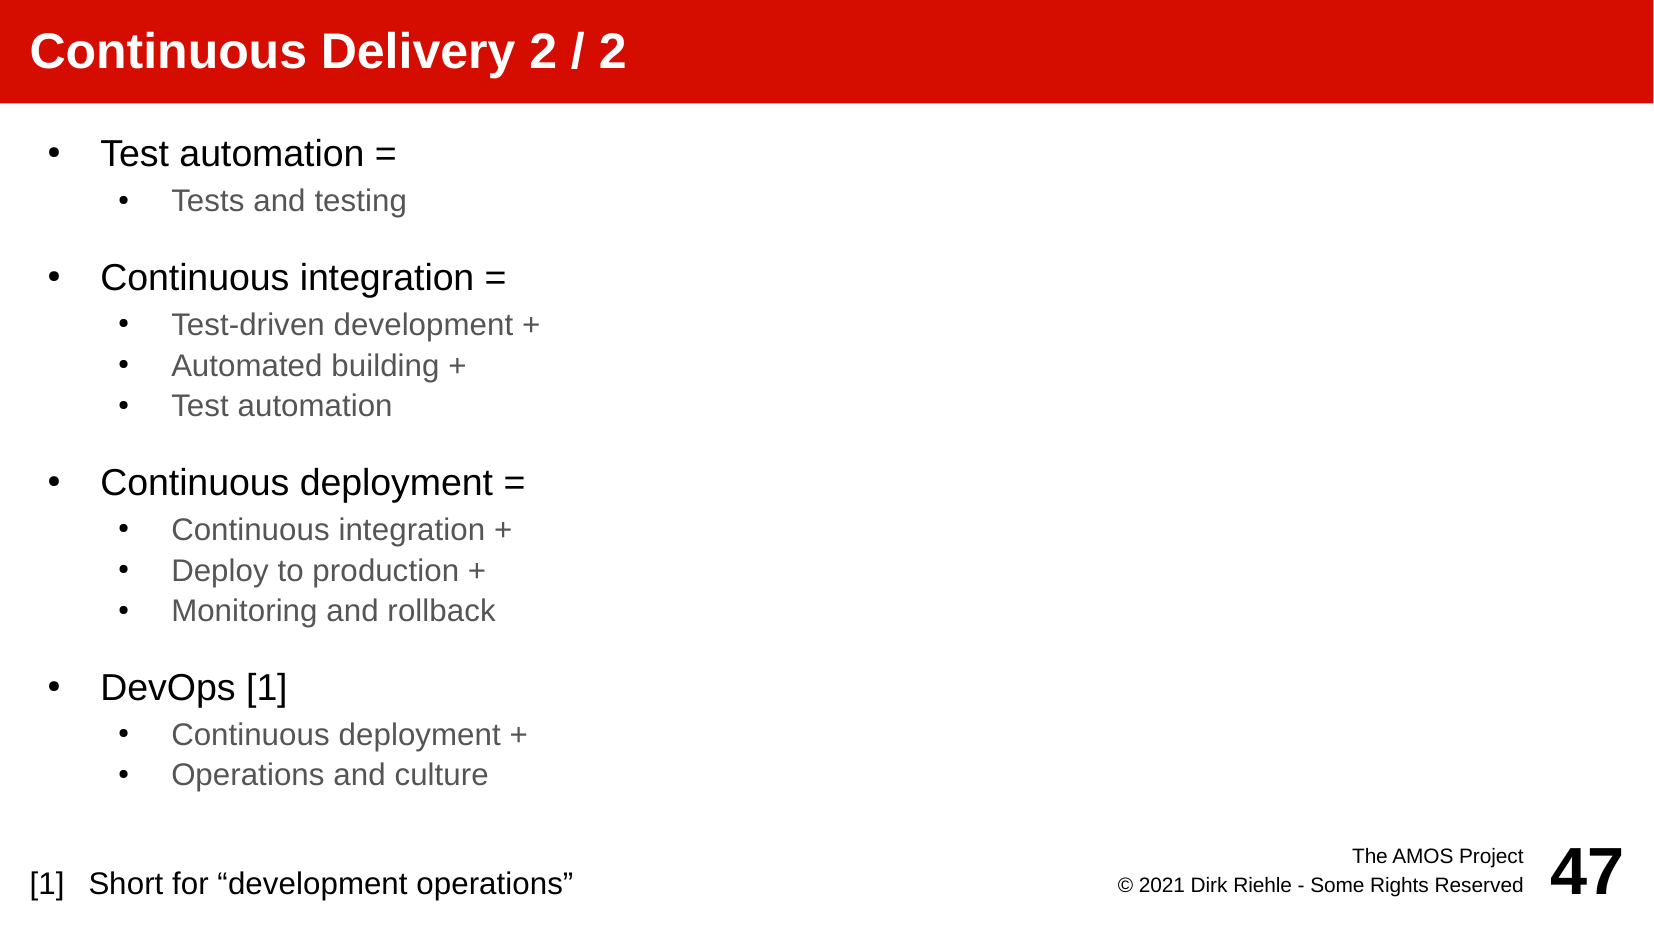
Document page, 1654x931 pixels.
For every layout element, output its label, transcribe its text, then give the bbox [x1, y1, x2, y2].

text_box [1] Short for “development operations” [0, 812, 945, 931]
title Continuous Delivery 2 / 2 [0, 0, 1654, 104]
list Test automation = Tests and testing Continuous integration = Test-driven development + Automated building + Test automation Continuous deployment = Continuous integration + Deploy to production + Monitoring and rollback DevOps [1] Continuous deployment + Operations and culture [29, 132, 1625, 813]
